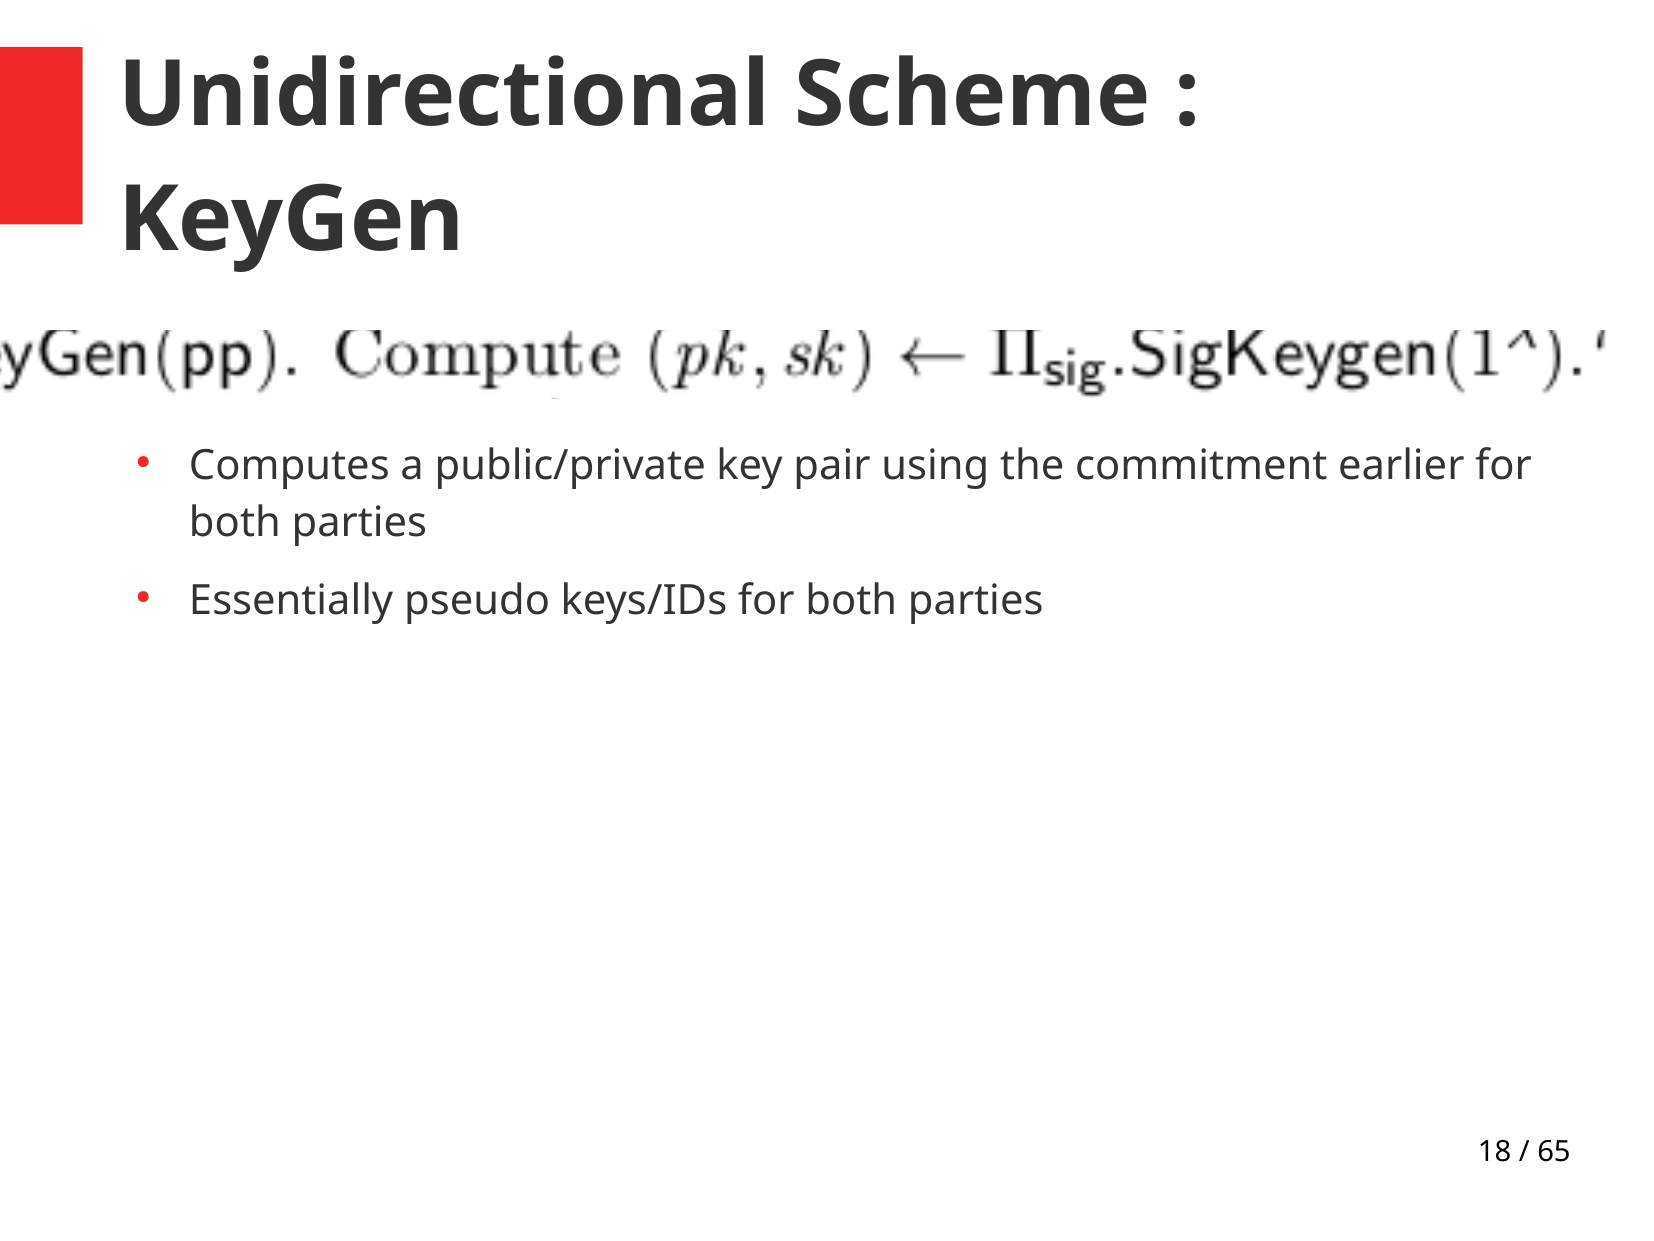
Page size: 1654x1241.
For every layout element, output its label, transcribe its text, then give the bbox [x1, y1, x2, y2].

picture [0, 330, 1654, 399]
list Computes a public/private key pair using the commitment earlier for both parties Essentially pseudo keys/IDs for both parties [118, 435, 1536, 1074]
title Unidirectional Scheme : KeyGen [118, 28, 1571, 277]
